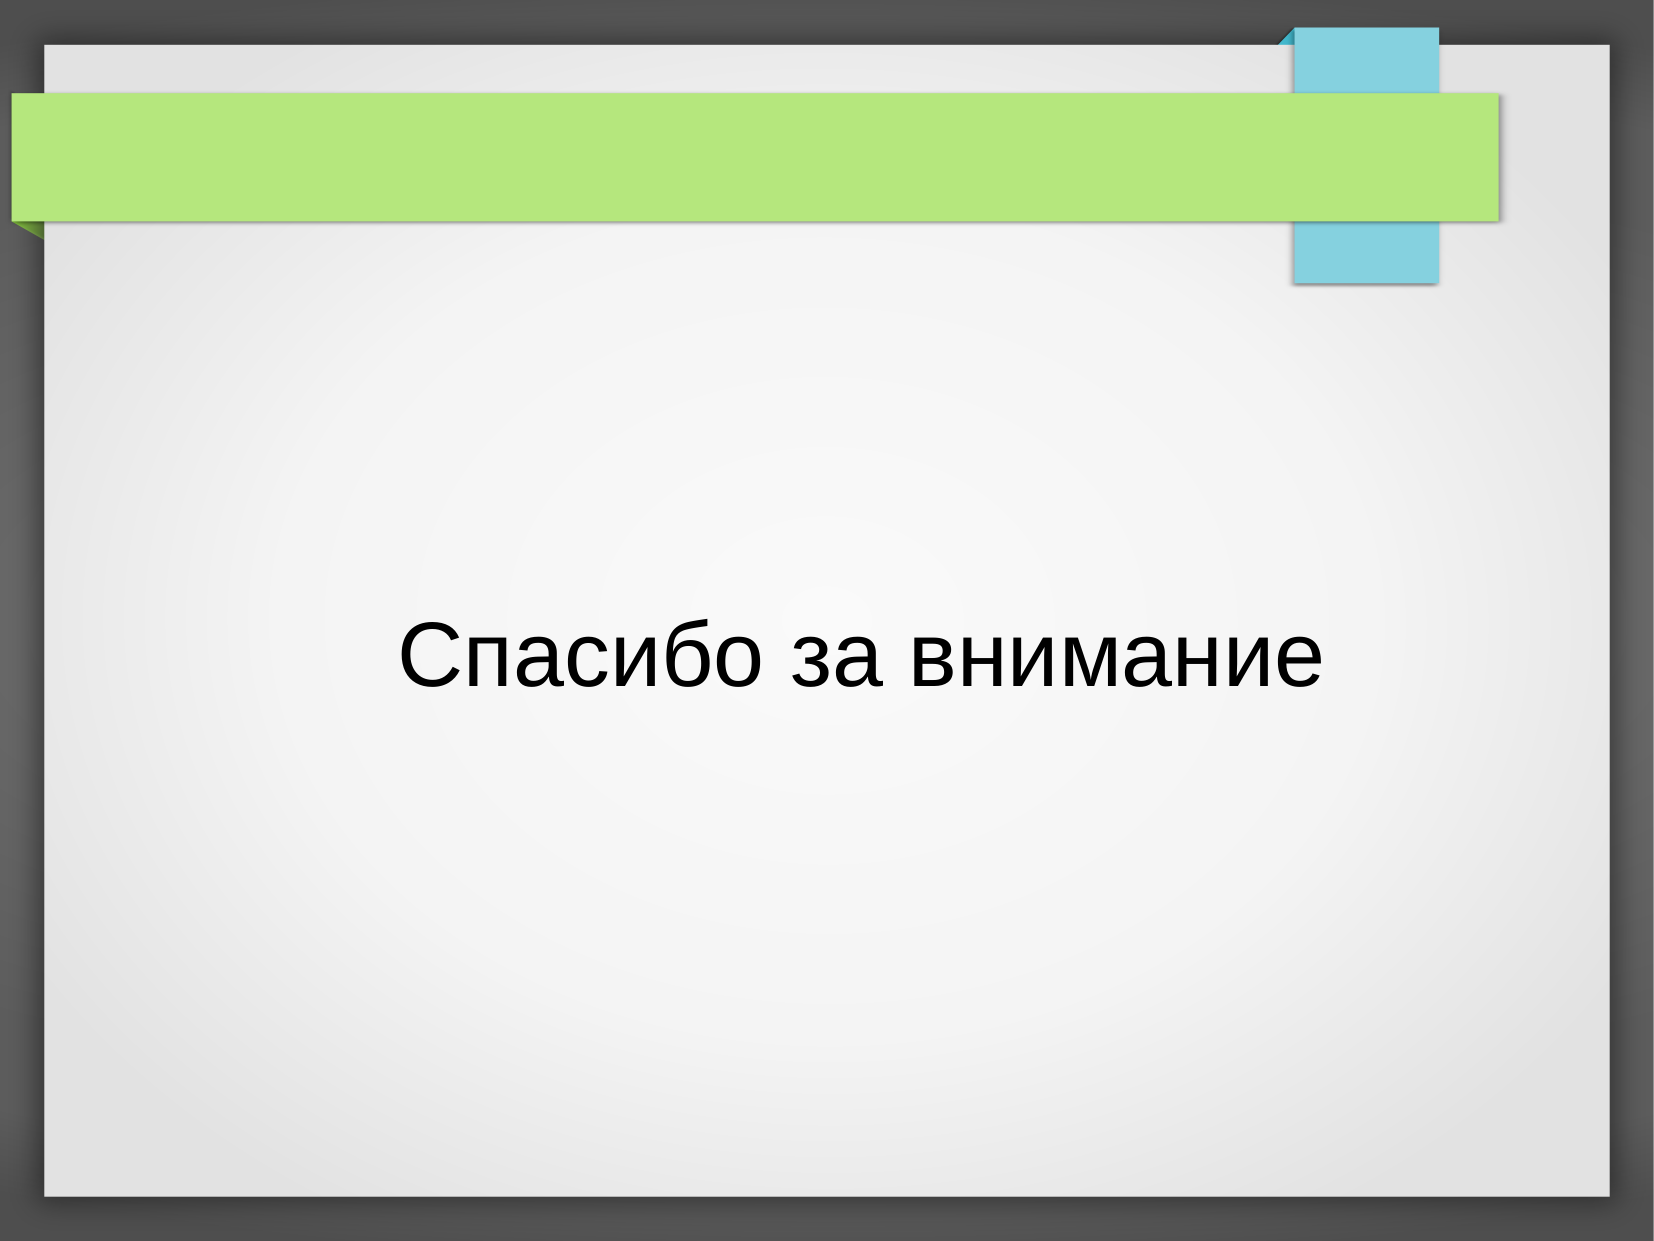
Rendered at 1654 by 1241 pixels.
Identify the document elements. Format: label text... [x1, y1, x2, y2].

picture [0, 0, 1654, 1241]
list Спасибо за внимание [82, 295, 1571, 1015]
